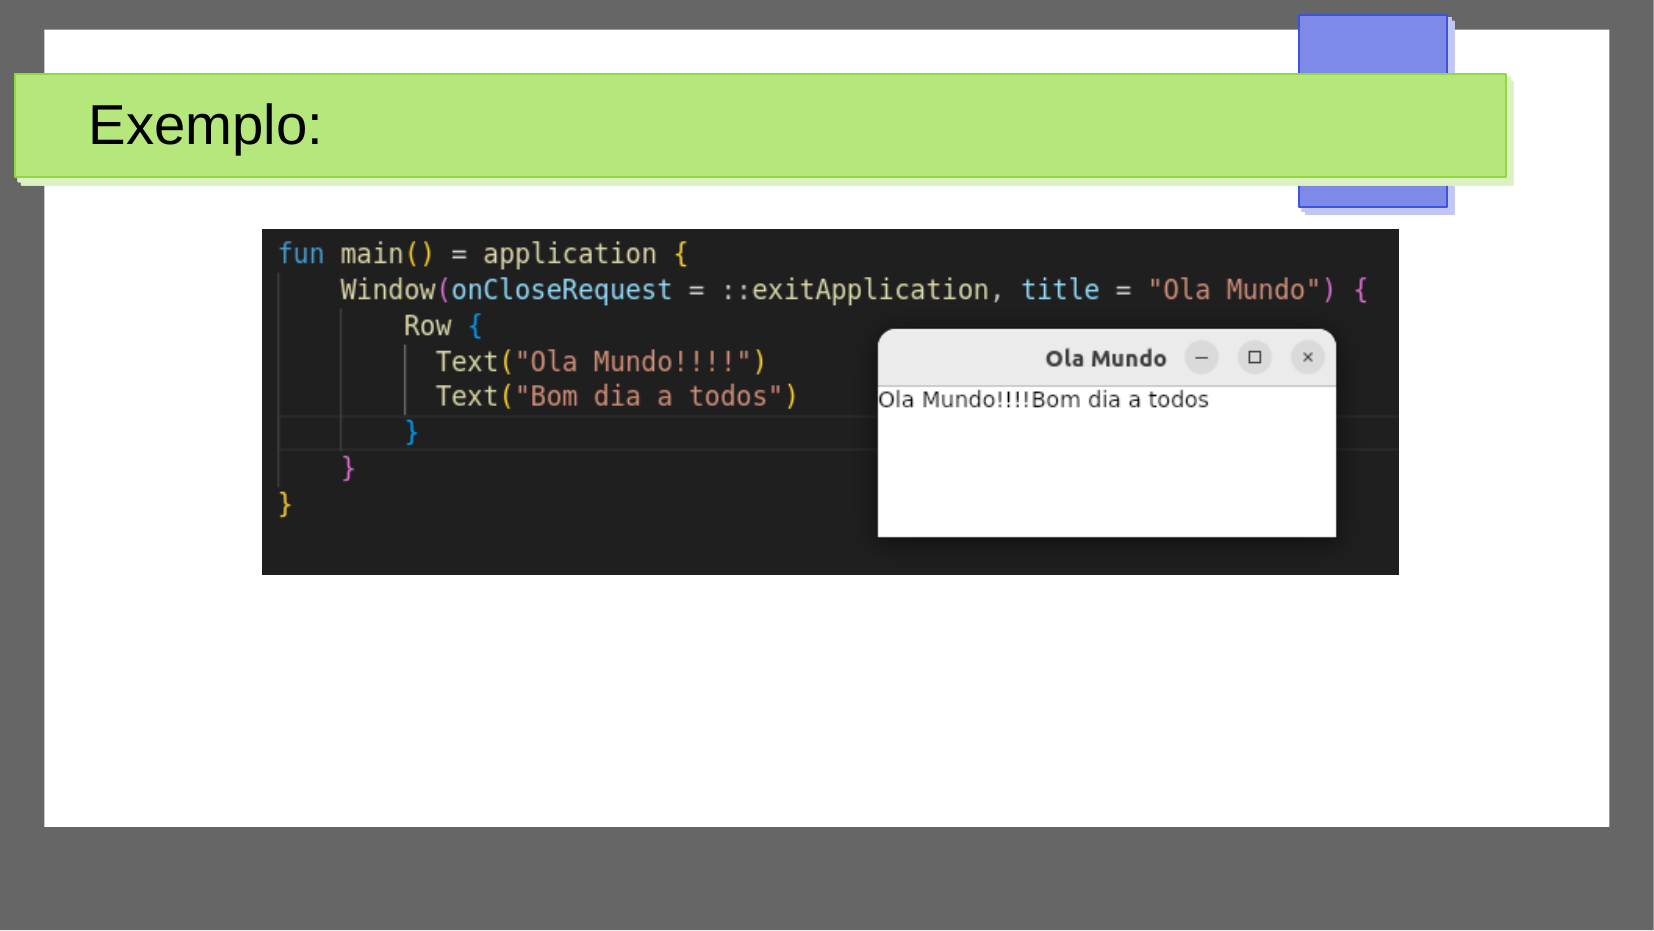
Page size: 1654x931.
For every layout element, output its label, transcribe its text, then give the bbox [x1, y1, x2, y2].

title Exemplo: [88, 73, 1506, 178]
picture [262, 229, 1399, 575]
